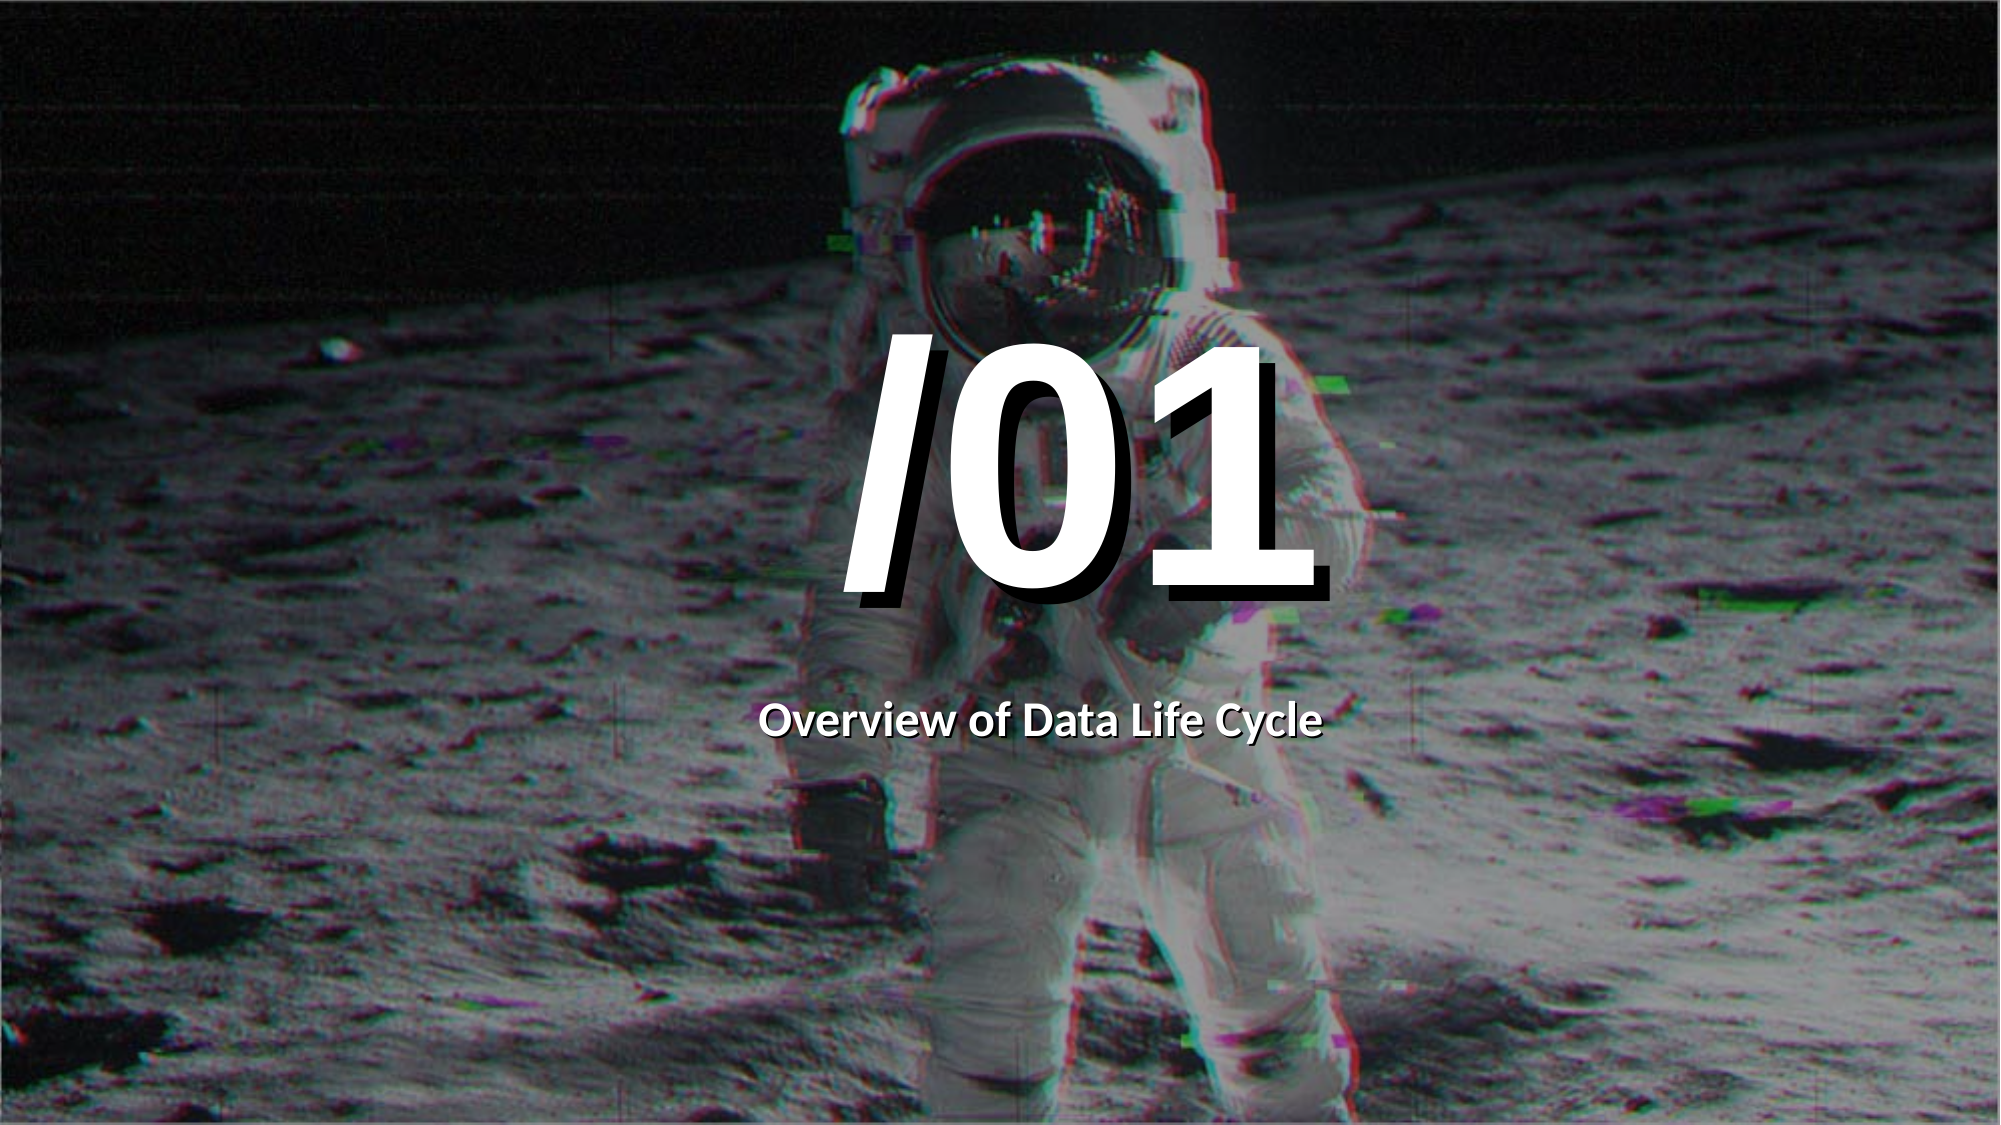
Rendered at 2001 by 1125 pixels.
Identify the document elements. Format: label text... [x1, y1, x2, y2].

text_box /01 [824, 231, 1388, 662]
picture [0, 0, 2000, 1125]
title Overview of Data Life Cycle [596, 693, 1486, 841]
